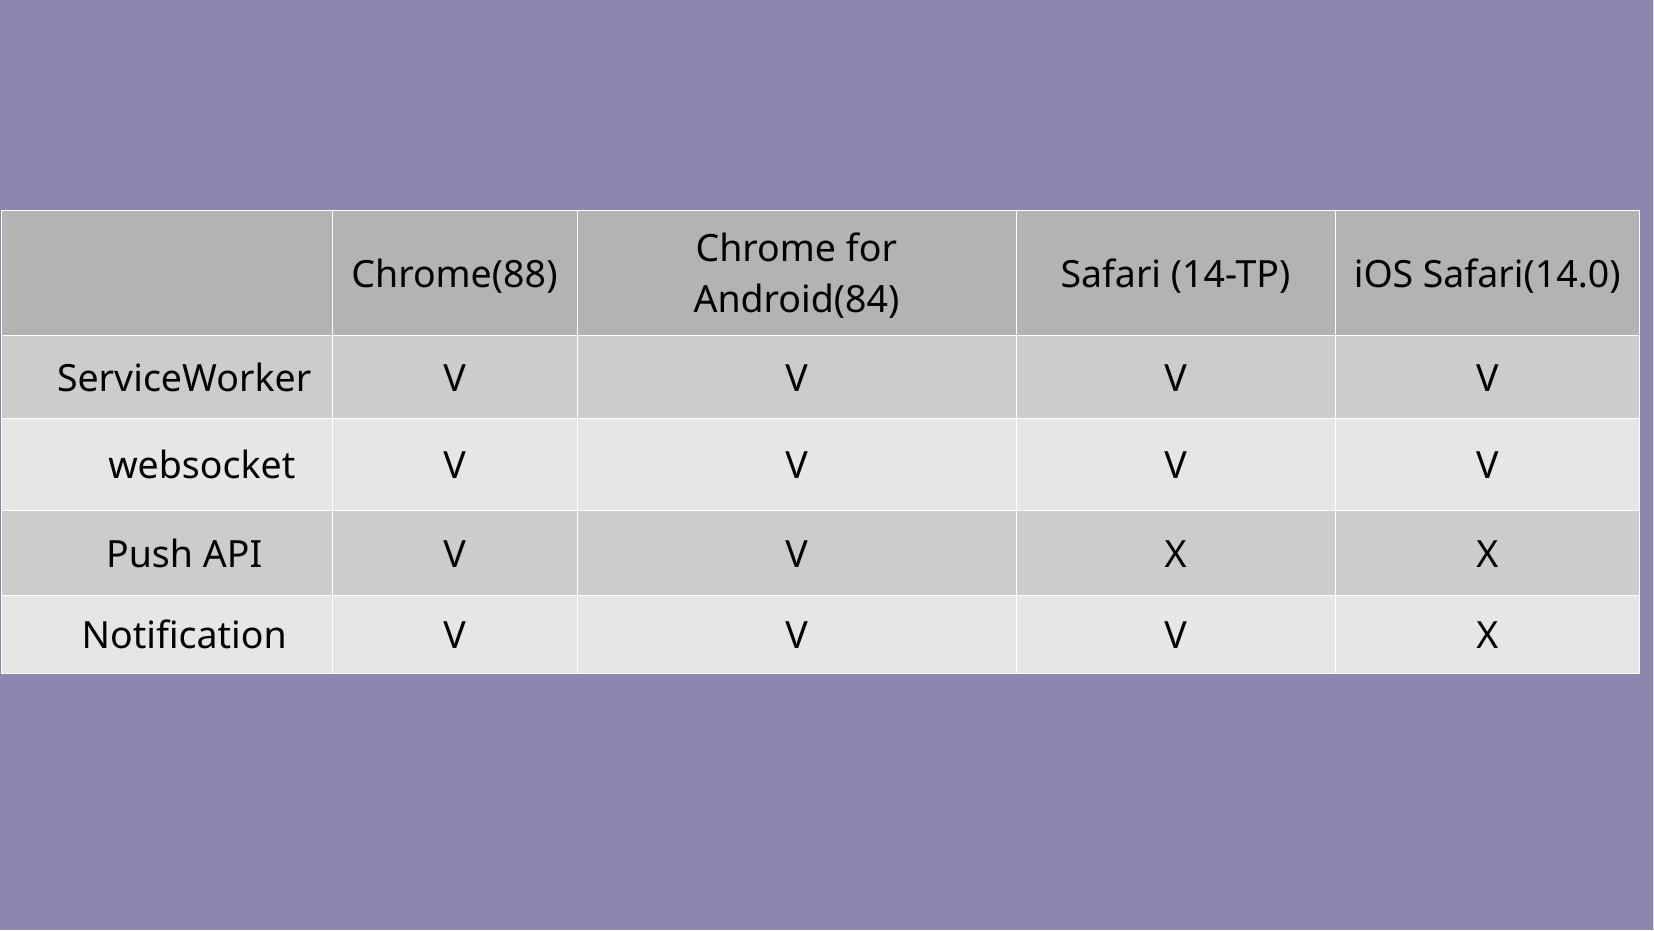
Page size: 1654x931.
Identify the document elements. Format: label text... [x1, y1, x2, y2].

table_cell V [1017, 336, 1335, 418]
table_cell V [1017, 596, 1335, 673]
table_cell V [333, 511, 577, 595]
table_cell X [1336, 511, 1639, 595]
table_header iOS Safari(14.0) [1336, 211, 1639, 335]
table_cell V [333, 336, 577, 418]
table_cell websocket [2, 419, 332, 510]
table_cell Push API [2, 511, 332, 595]
table_cell V [1017, 419, 1335, 510]
table_header [2, 211, 332, 335]
table_cell X [1017, 511, 1335, 595]
table_cell V [578, 419, 1016, 510]
table_header Chrome for Android(84) [578, 211, 1016, 335]
table_cell ServiceWorker [2, 336, 332, 418]
table_cell X [1336, 596, 1639, 673]
table_cell Notification [2, 596, 332, 673]
table_cell V [1336, 336, 1639, 418]
table_cell V [333, 419, 577, 510]
table_header Chrome(88) [333, 211, 577, 335]
table_header Safari (14-TP) [1017, 211, 1335, 335]
table_cell V [1336, 419, 1639, 510]
table_cell V [333, 596, 577, 673]
table_cell V [578, 336, 1016, 418]
table_cell V [578, 596, 1016, 673]
table_cell V [578, 511, 1016, 595]
